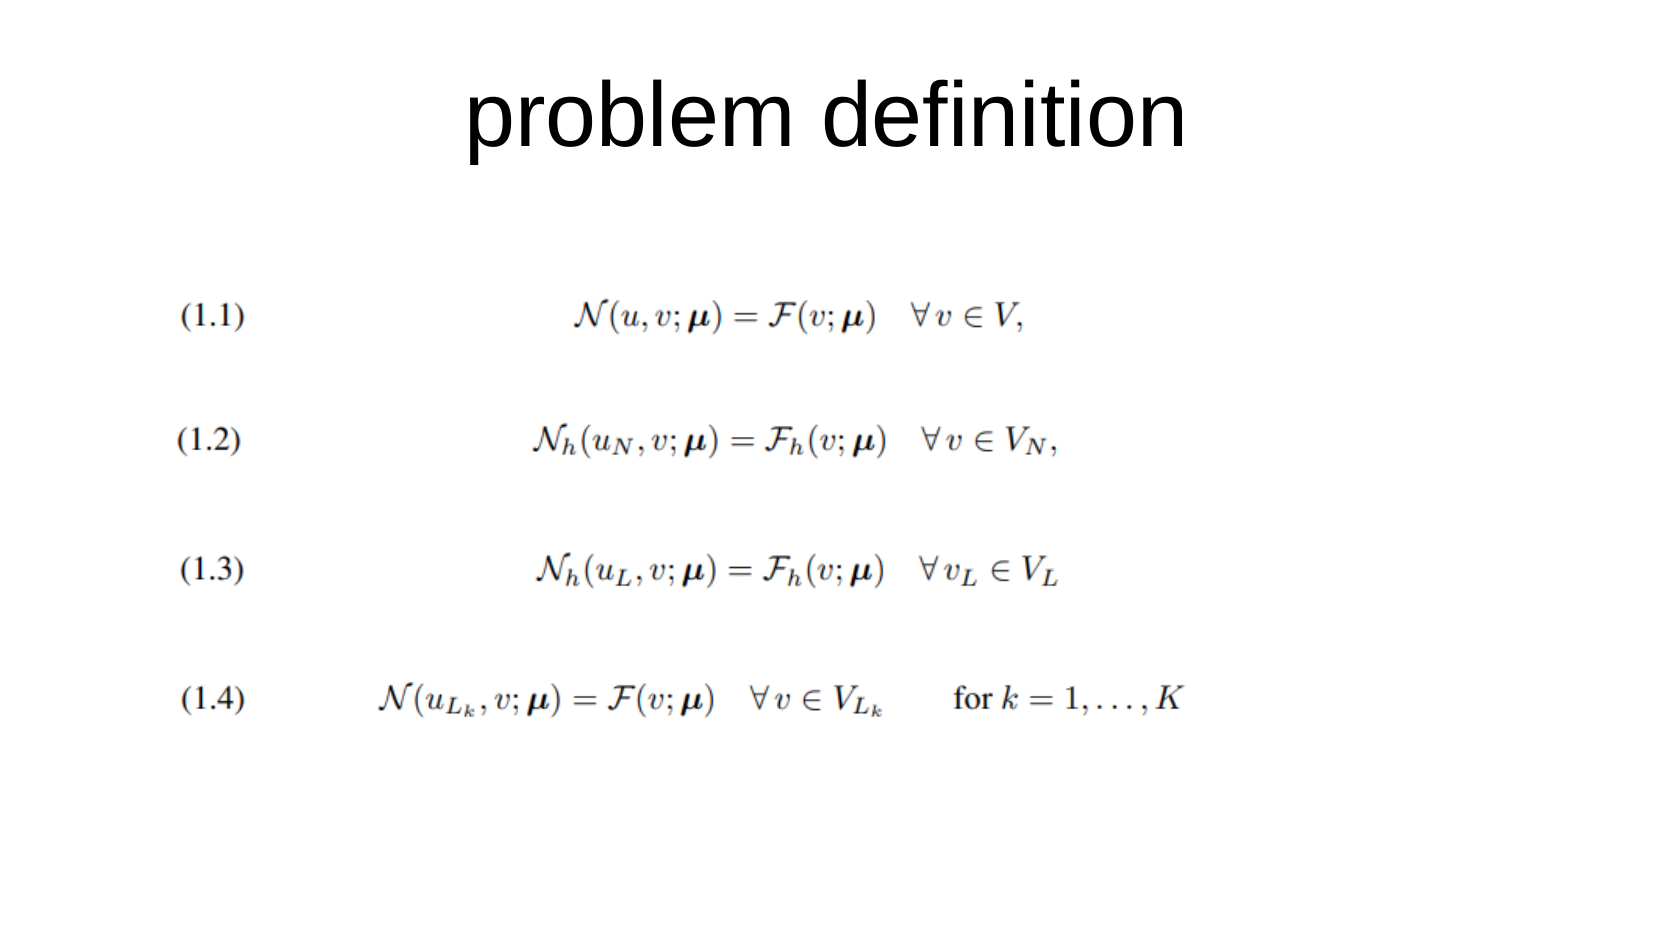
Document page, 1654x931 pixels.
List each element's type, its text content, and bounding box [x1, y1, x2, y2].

picture [153, 403, 1081, 481]
title problem definition [82, 37, 1571, 193]
picture [150, 524, 1124, 610]
picture [165, 654, 1229, 751]
picture [149, 266, 1621, 359]
